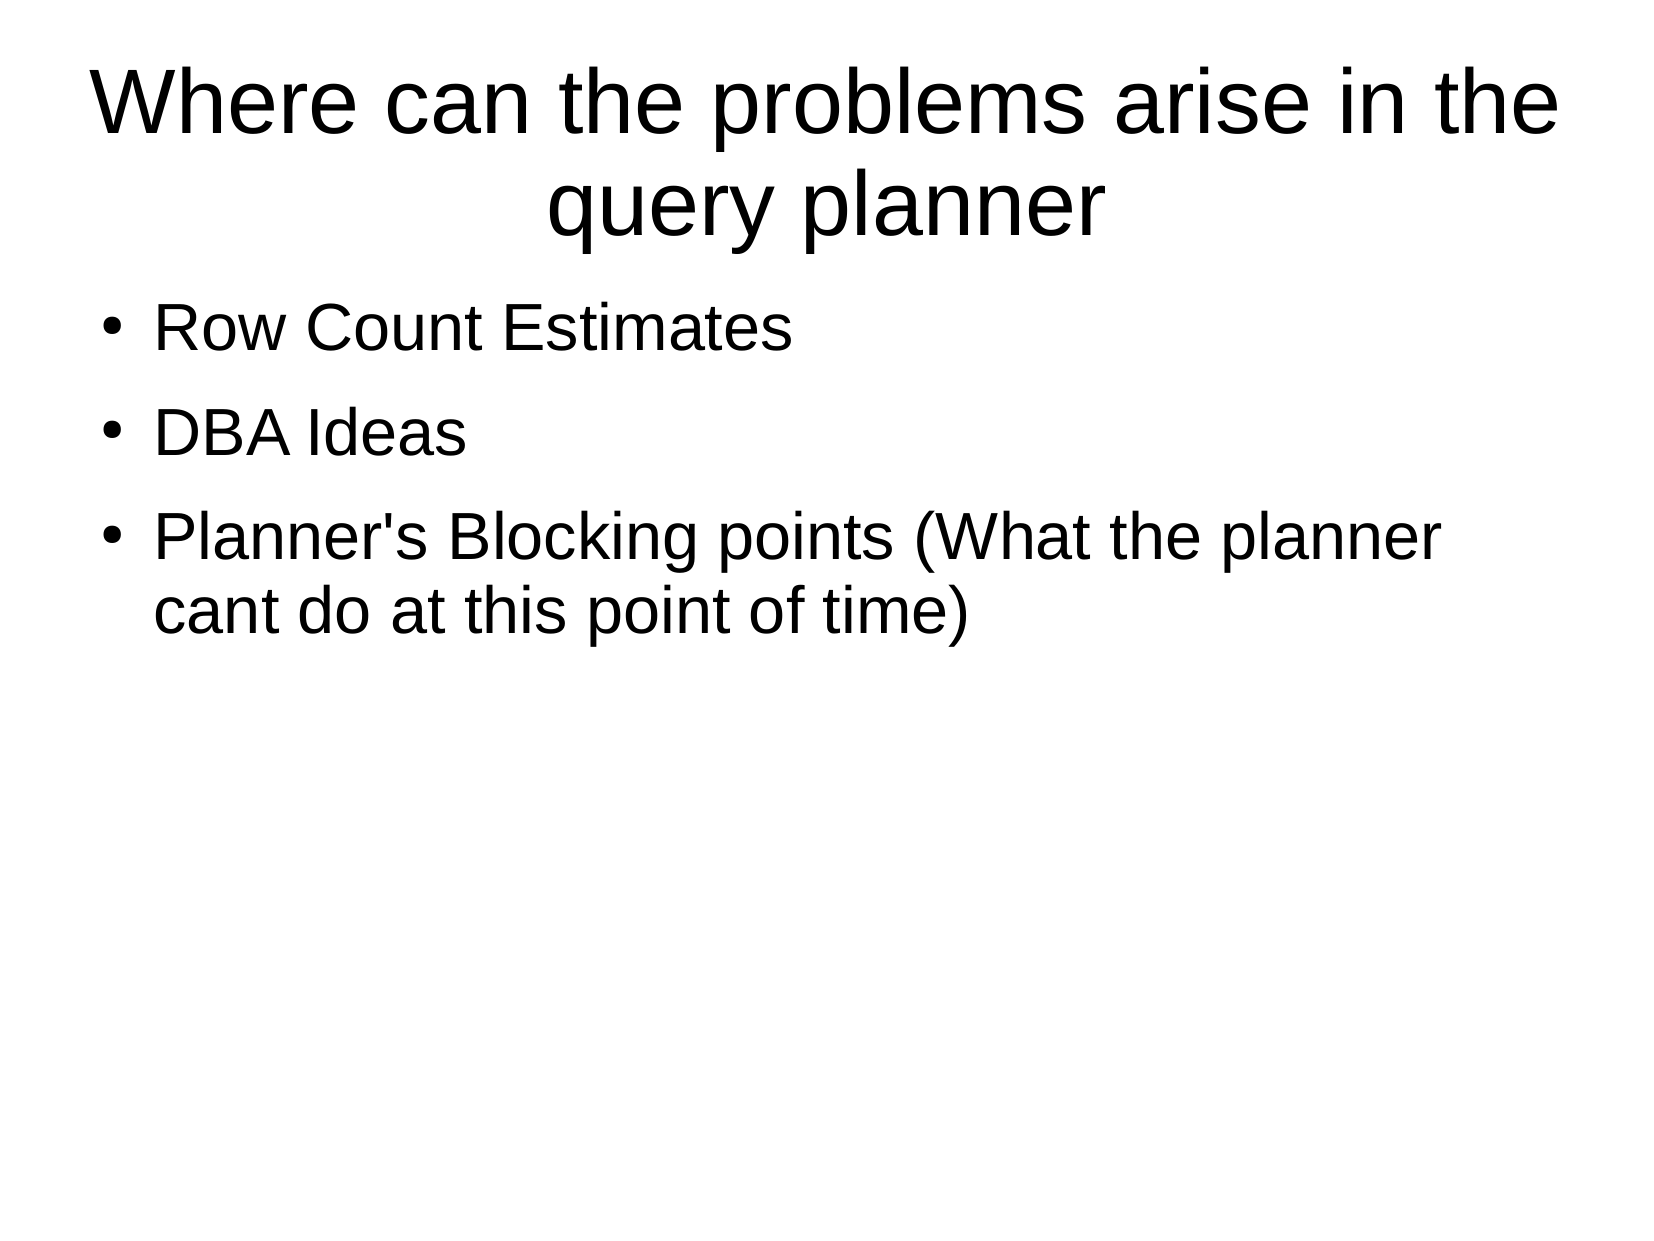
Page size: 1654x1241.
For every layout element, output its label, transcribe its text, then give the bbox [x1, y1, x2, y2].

list Row Count Estimates DBA Ideas Planner's Blocking points (What the planner cant do at this point of time) [82, 290, 1538, 1010]
title Where can the problems arise in the query planner [82, 49, 1571, 257]
